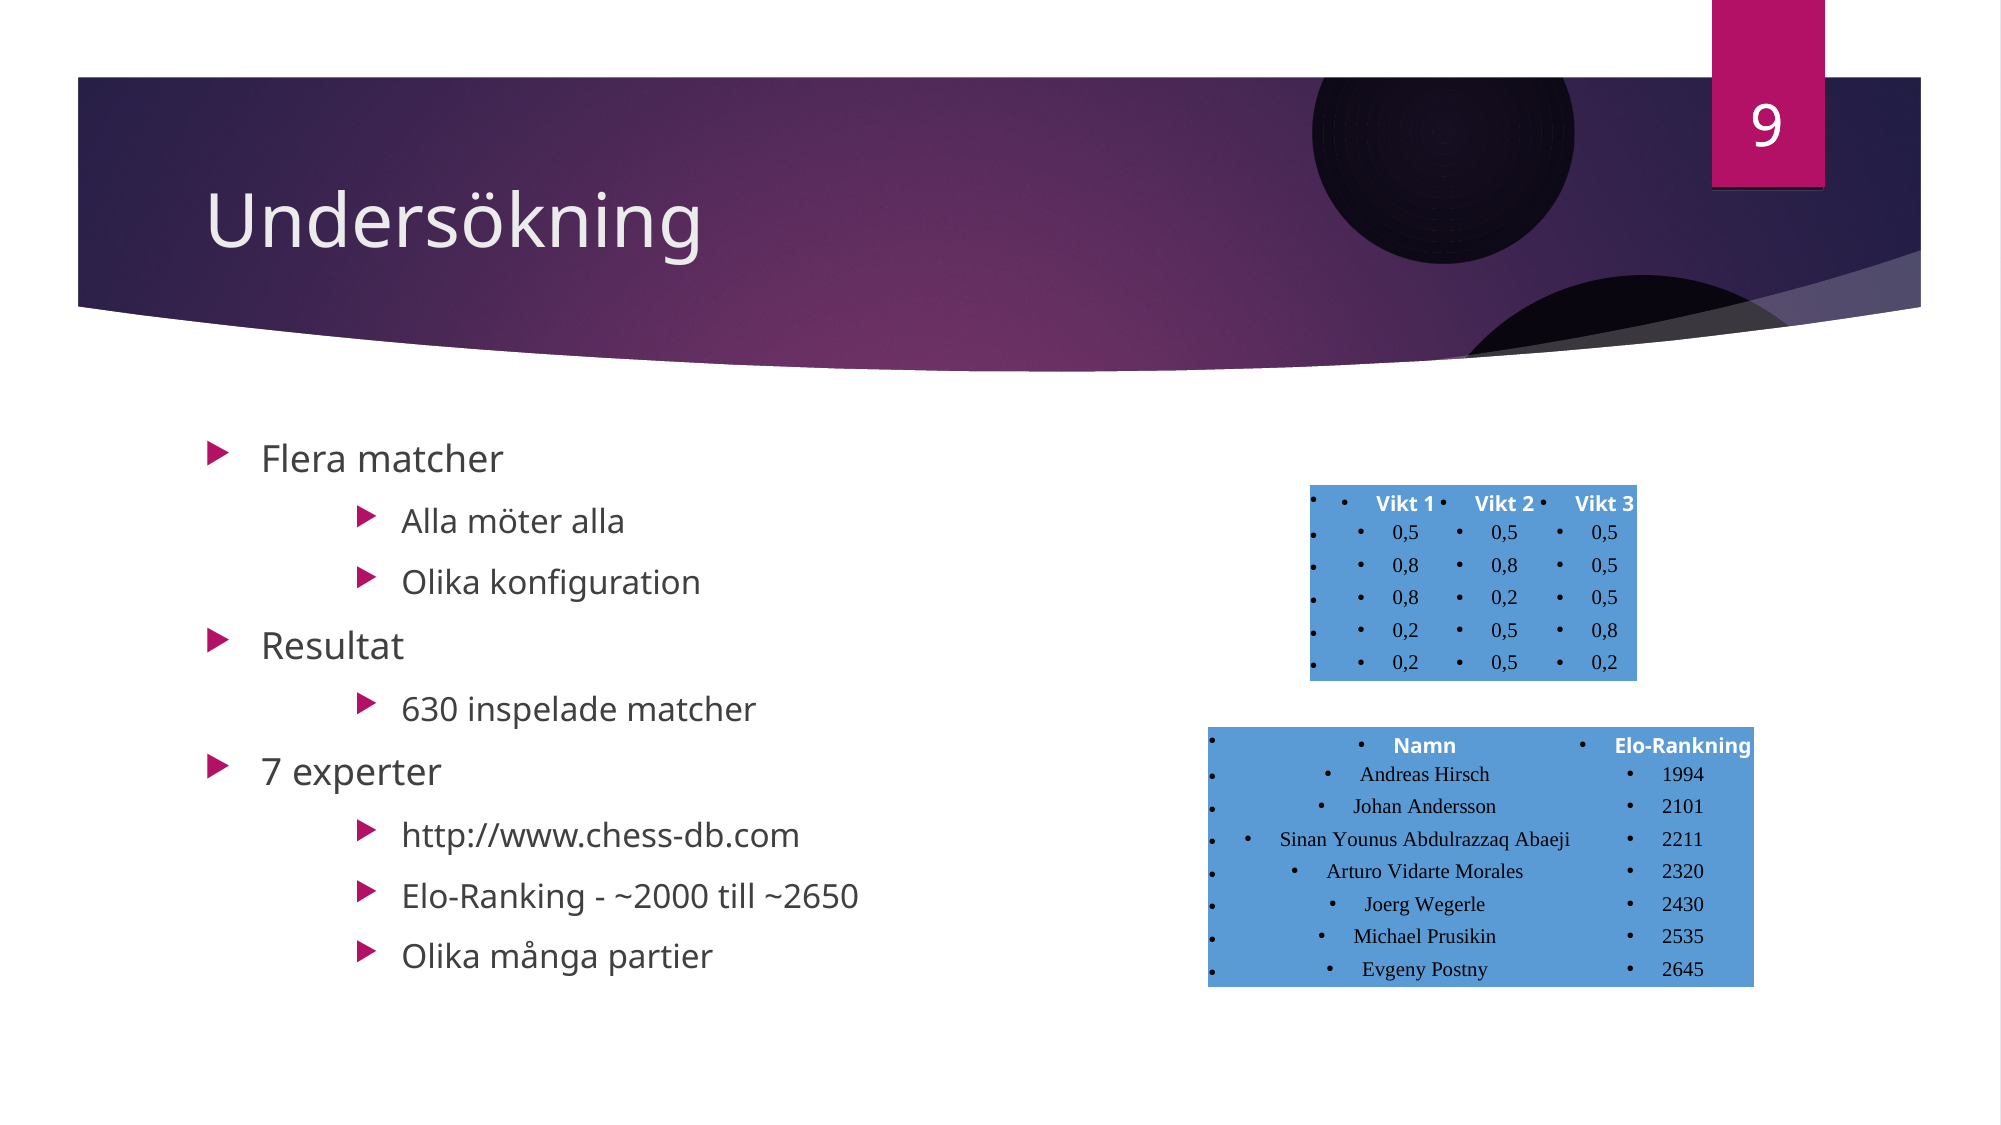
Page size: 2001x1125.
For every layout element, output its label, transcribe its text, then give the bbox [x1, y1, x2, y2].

table_cell 0,5 [1537, 518, 1637, 550]
table_cell [1208, 922, 1238, 954]
table_cell 0,5 [1537, 583, 1637, 615]
table_header Vikt 1 [1339, 485, 1437, 518]
table_cell [1310, 518, 1339, 550]
table_cell 0,2 [1437, 583, 1537, 615]
table_cell 0,5 [1437, 518, 1537, 550]
table_cell 0,8 [1437, 550, 1537, 583]
table_cell Johan Andersson [1238, 792, 1577, 824]
table_cell [1208, 857, 1238, 889]
table_cell 2101 [1577, 792, 1754, 824]
table_cell [1208, 954, 1238, 987]
table_cell 0,8 [1537, 615, 1637, 648]
table_header Vikt 2 [1437, 485, 1537, 518]
table_cell Evgeny Postny [1238, 954, 1577, 987]
table_cell Sinan Younus Abdulrazzaq Abaeji [1238, 824, 1577, 857]
table_cell 0,2 [1537, 648, 1637, 681]
table_header Vikt 3 [1537, 485, 1637, 518]
table_cell 0,2 [1339, 648, 1437, 681]
table_cell [1310, 648, 1339, 681]
table_cell [1310, 583, 1339, 615]
table_cell 0,2 [1339, 615, 1437, 648]
table_cell 2535 [1577, 922, 1754, 954]
table_cell [1208, 792, 1238, 824]
list Flera matcher Alla möter alla Olika konfiguration Resultat 630 inspelade matcher 7 experter http://www.chess-db.com Elo-Ranking - ~2000 till ~2650 Olika många partier [189, 427, 1638, 988]
table_cell [1208, 889, 1238, 922]
table_cell Joerg Wegerle [1238, 889, 1577, 922]
table_cell 0,8 [1339, 550, 1437, 583]
table_cell [1310, 615, 1339, 648]
table_cell [1208, 824, 1238, 857]
title Undersökning [189, 159, 1627, 276]
table_cell 0,5 [1437, 615, 1537, 648]
table_cell [1208, 759, 1238, 792]
table_cell 0,5 [1437, 648, 1537, 681]
table_cell 1994 [1577, 759, 1754, 792]
table_cell 0,5 [1339, 518, 1437, 550]
table_header Namn [1238, 727, 1577, 759]
table_cell [1310, 550, 1339, 583]
text_box [1698, 48, 1836, 175]
table_cell 0,8 [1339, 583, 1437, 615]
table_cell 0,5 [1537, 550, 1637, 583]
table_cell Michael Prusikin [1238, 922, 1577, 954]
table_header [1208, 727, 1238, 759]
table_cell 2211 [1577, 824, 1754, 857]
table_cell 2430 [1577, 889, 1754, 922]
table_cell Arturo Vidarte Morales [1238, 857, 1577, 889]
table_cell 2320 [1577, 857, 1754, 889]
table_cell Andreas Hirsch [1238, 759, 1577, 792]
table_cell 2645 [1577, 954, 1754, 987]
table_header [1310, 485, 1339, 518]
table_header Elo-Rankning [1577, 727, 1754, 759]
